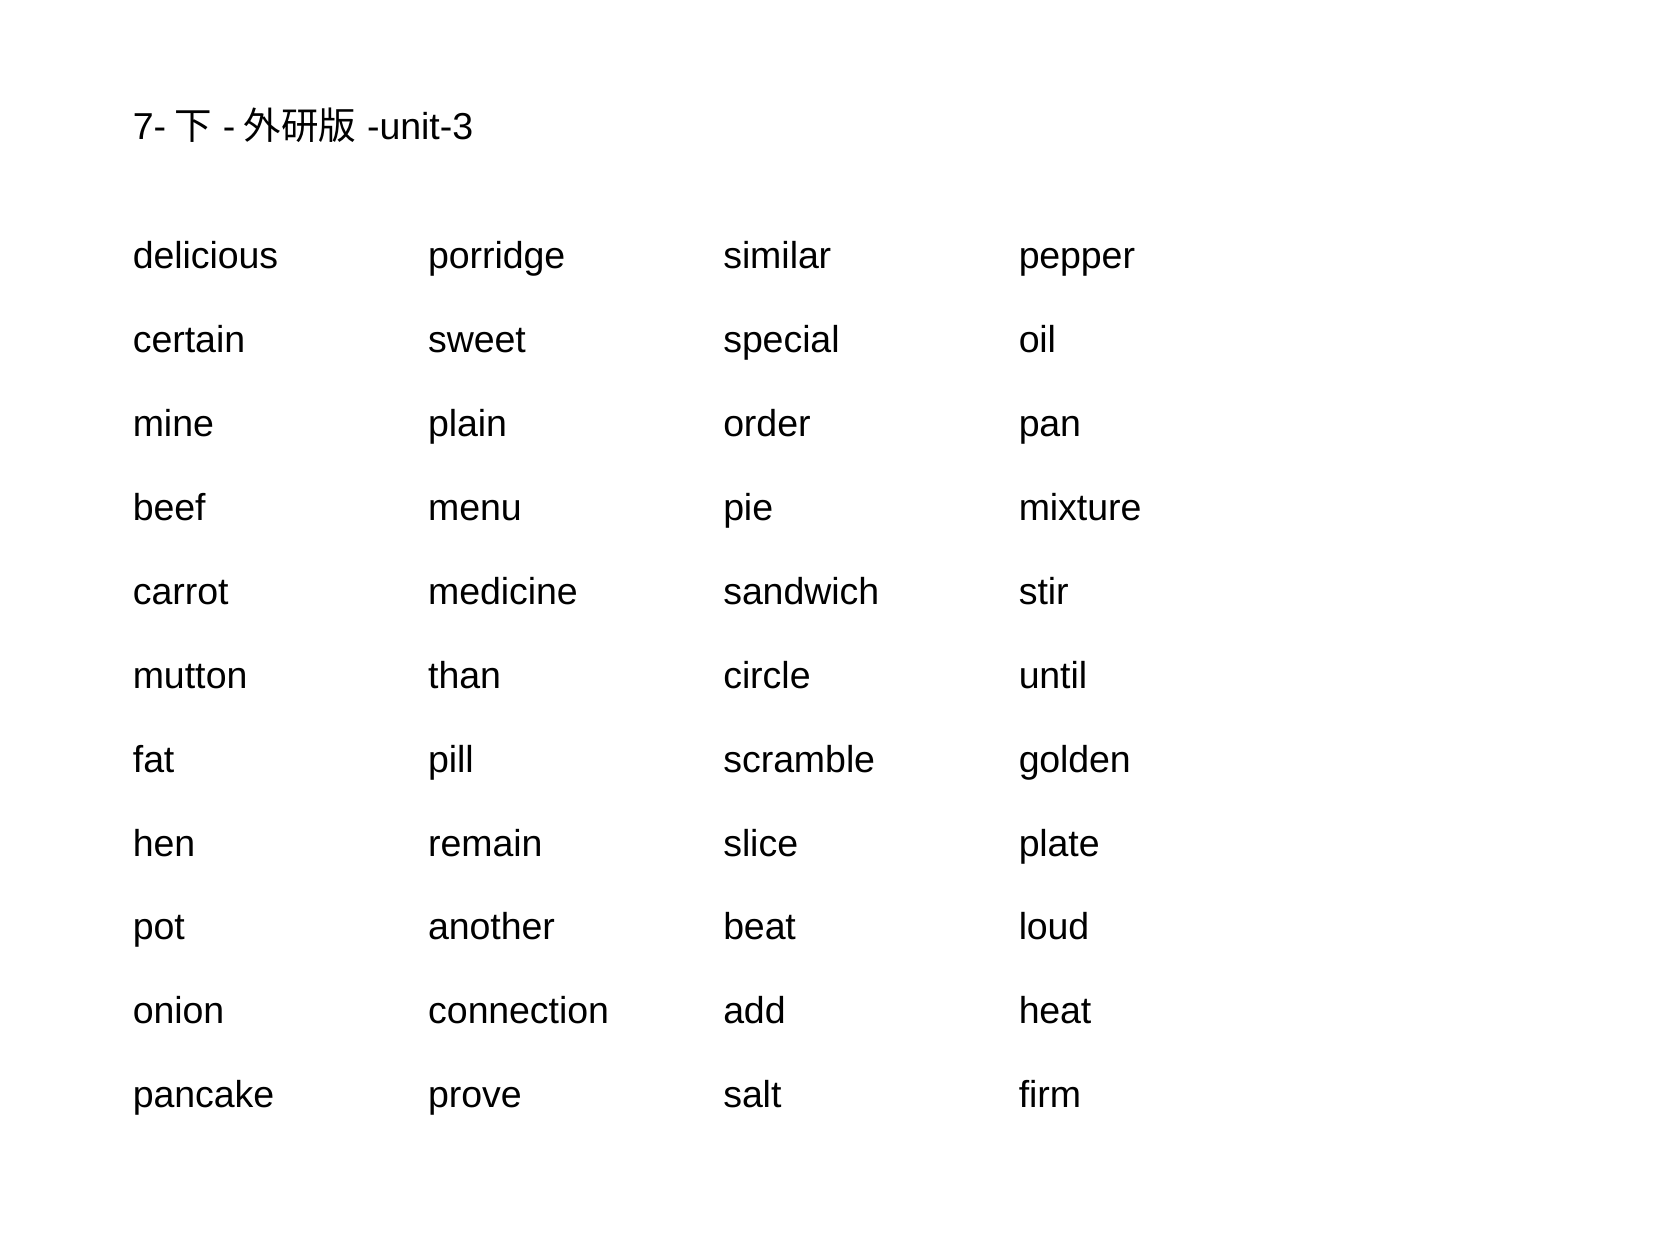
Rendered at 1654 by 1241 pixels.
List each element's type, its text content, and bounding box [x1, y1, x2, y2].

text_box 7-下-外研版-unit-3 delicious porridge similar pepper certain sweet special oil mine plain order pan beef menu pie mixture carrot medicine sandwich stir mutton than circle until fat pill scramble golden hen remain slice plate pot another beat loud onion connection add heat pancake prove salt firm [118, 88, 1536, 1152]
